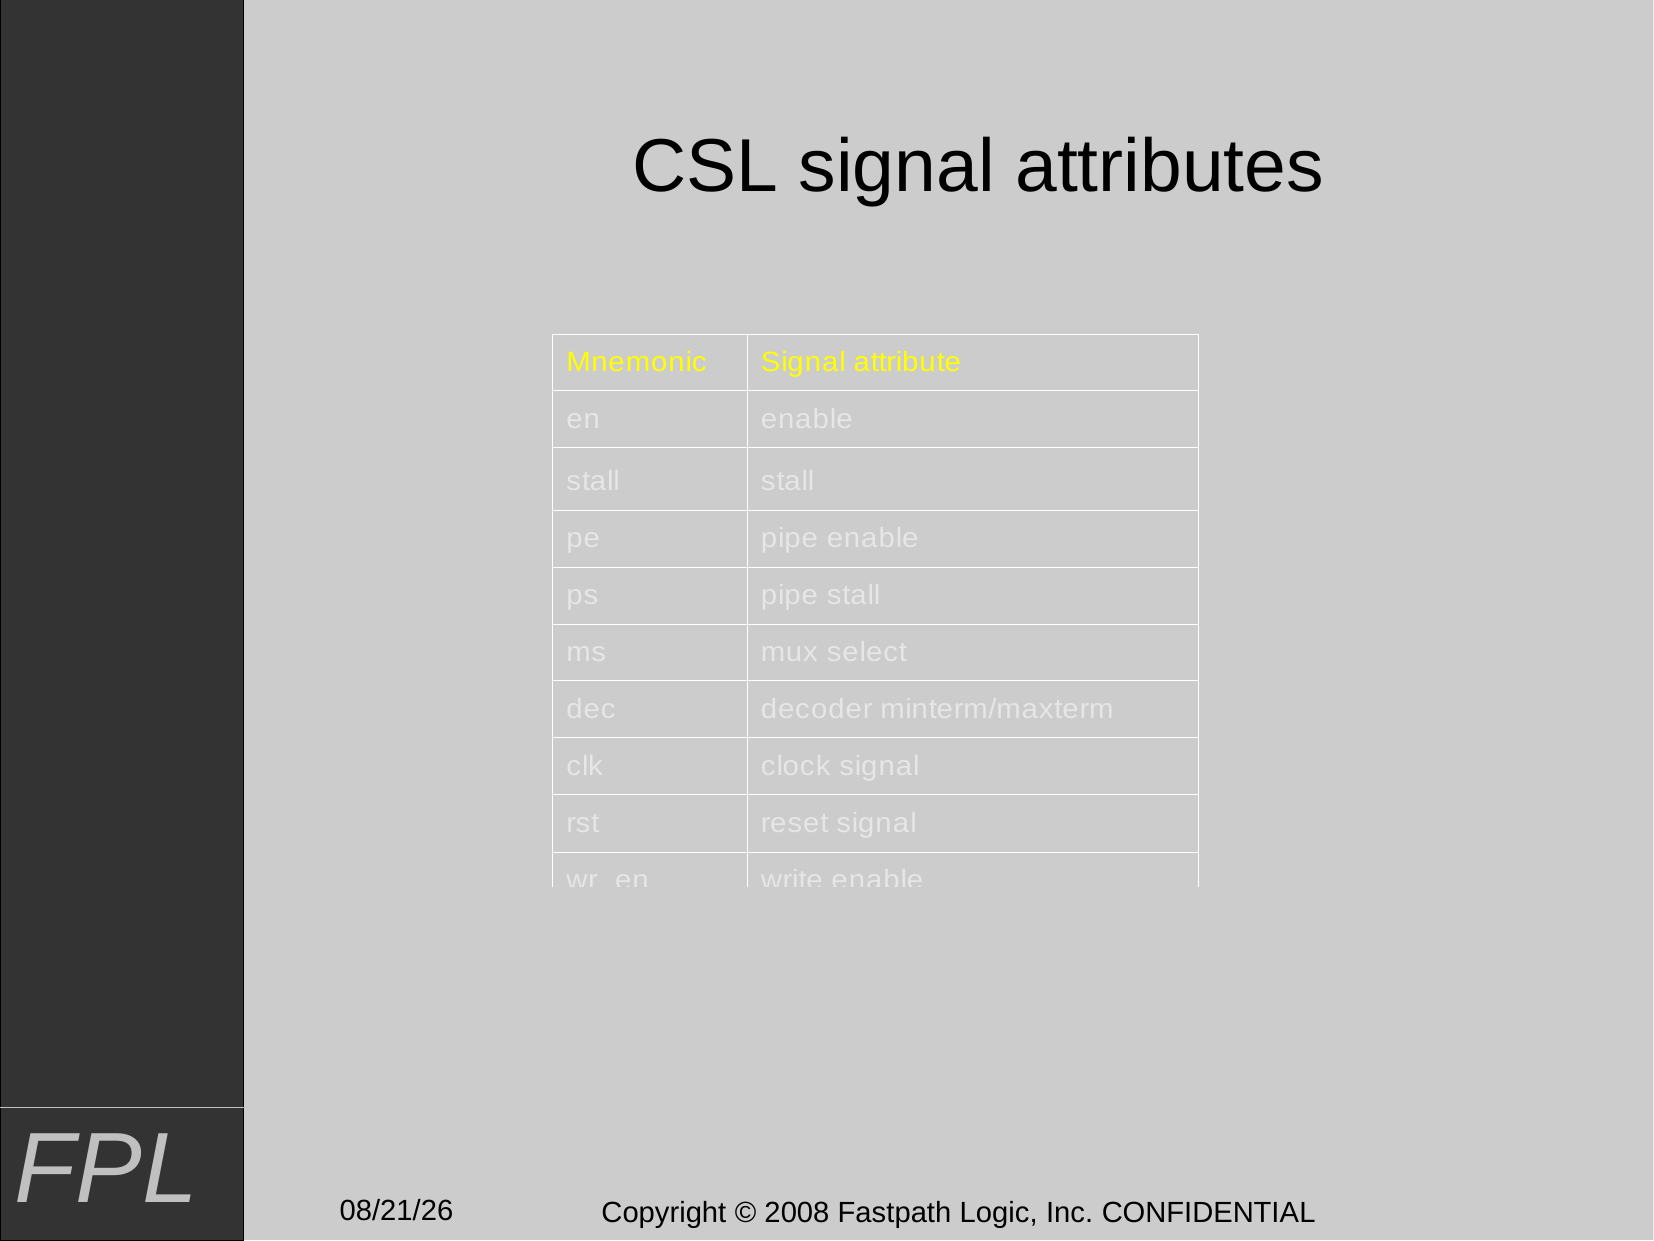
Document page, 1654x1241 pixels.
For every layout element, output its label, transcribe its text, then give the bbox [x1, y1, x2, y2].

title CSL signal attributes [427, 57, 1530, 274]
chart [550, 332, 1200, 887]
